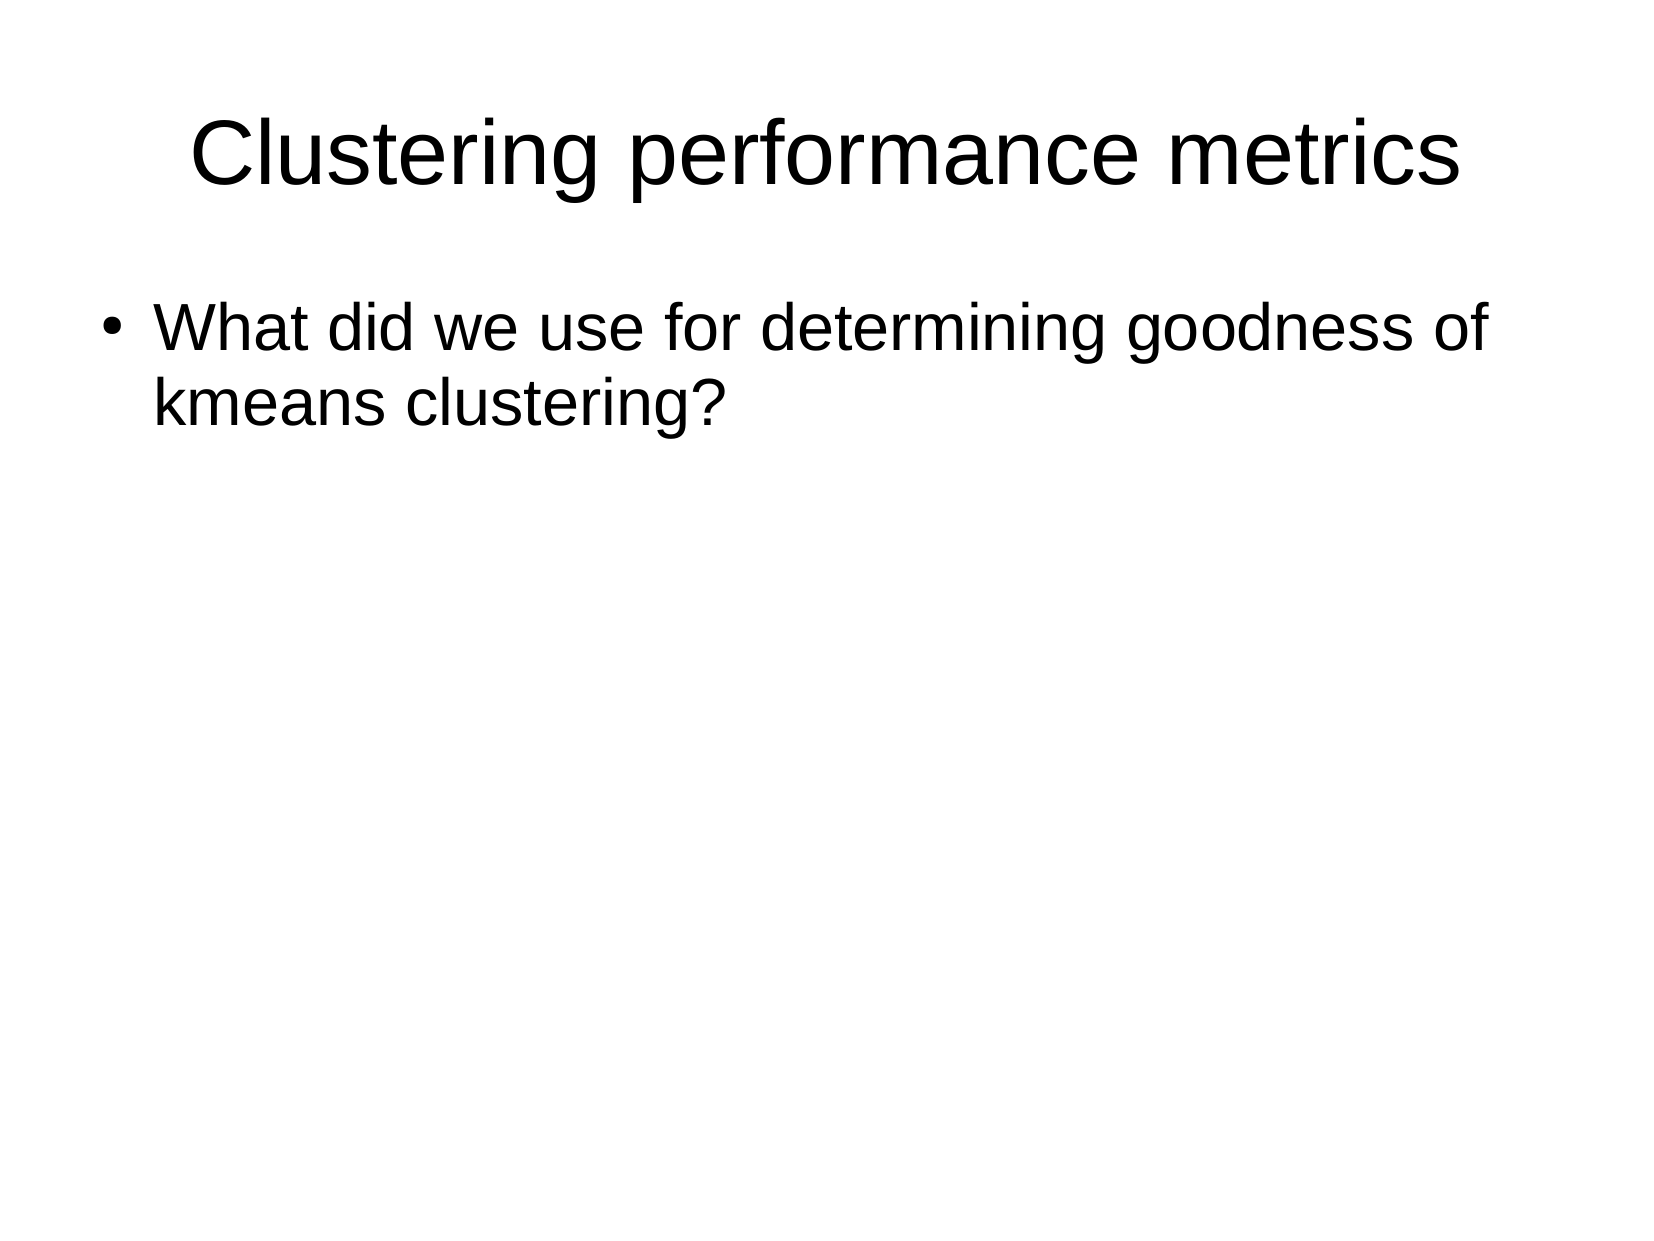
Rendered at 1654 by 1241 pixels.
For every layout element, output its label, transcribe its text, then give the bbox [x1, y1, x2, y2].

title Clustering performance metrics [82, 49, 1571, 257]
list What did we use for determining goodness of kmeans clustering? [82, 290, 1571, 1010]
